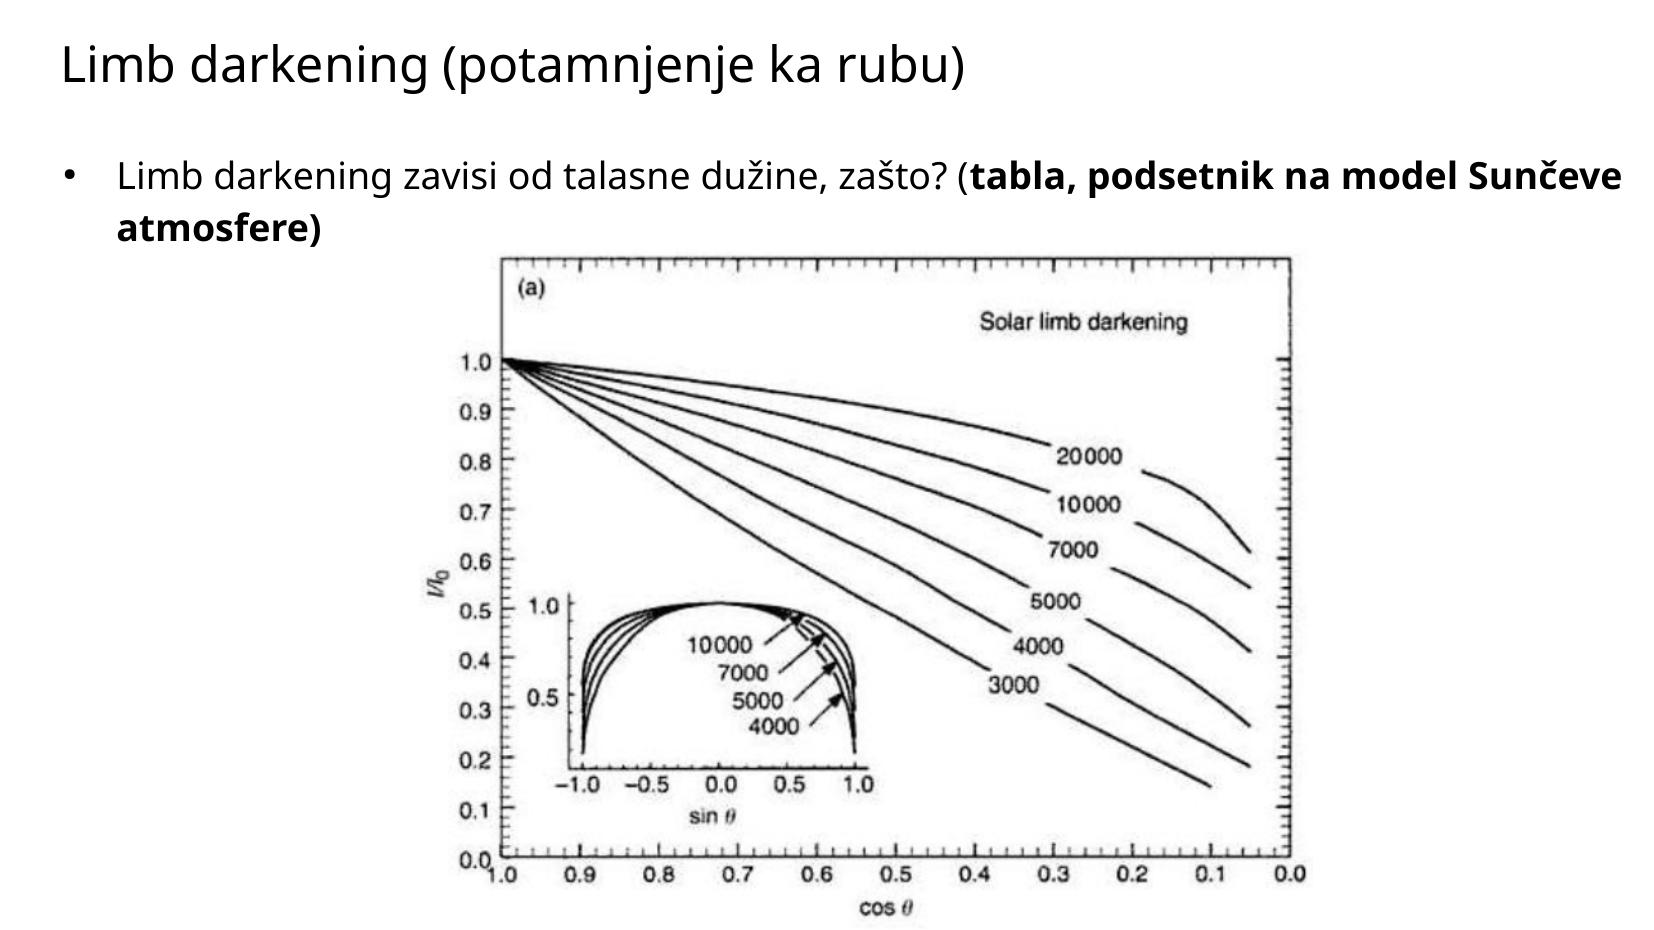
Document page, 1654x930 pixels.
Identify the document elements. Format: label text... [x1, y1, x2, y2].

title Limb darkening (potamnjenje ka rubu) [59, 13, 1648, 113]
picture [412, 248, 1313, 930]
list Limb darkening zavisi od talasne dužine, zašto? (tabla, podsetnik na model Sunčeve atmosfere) [45, 149, 1635, 880]
